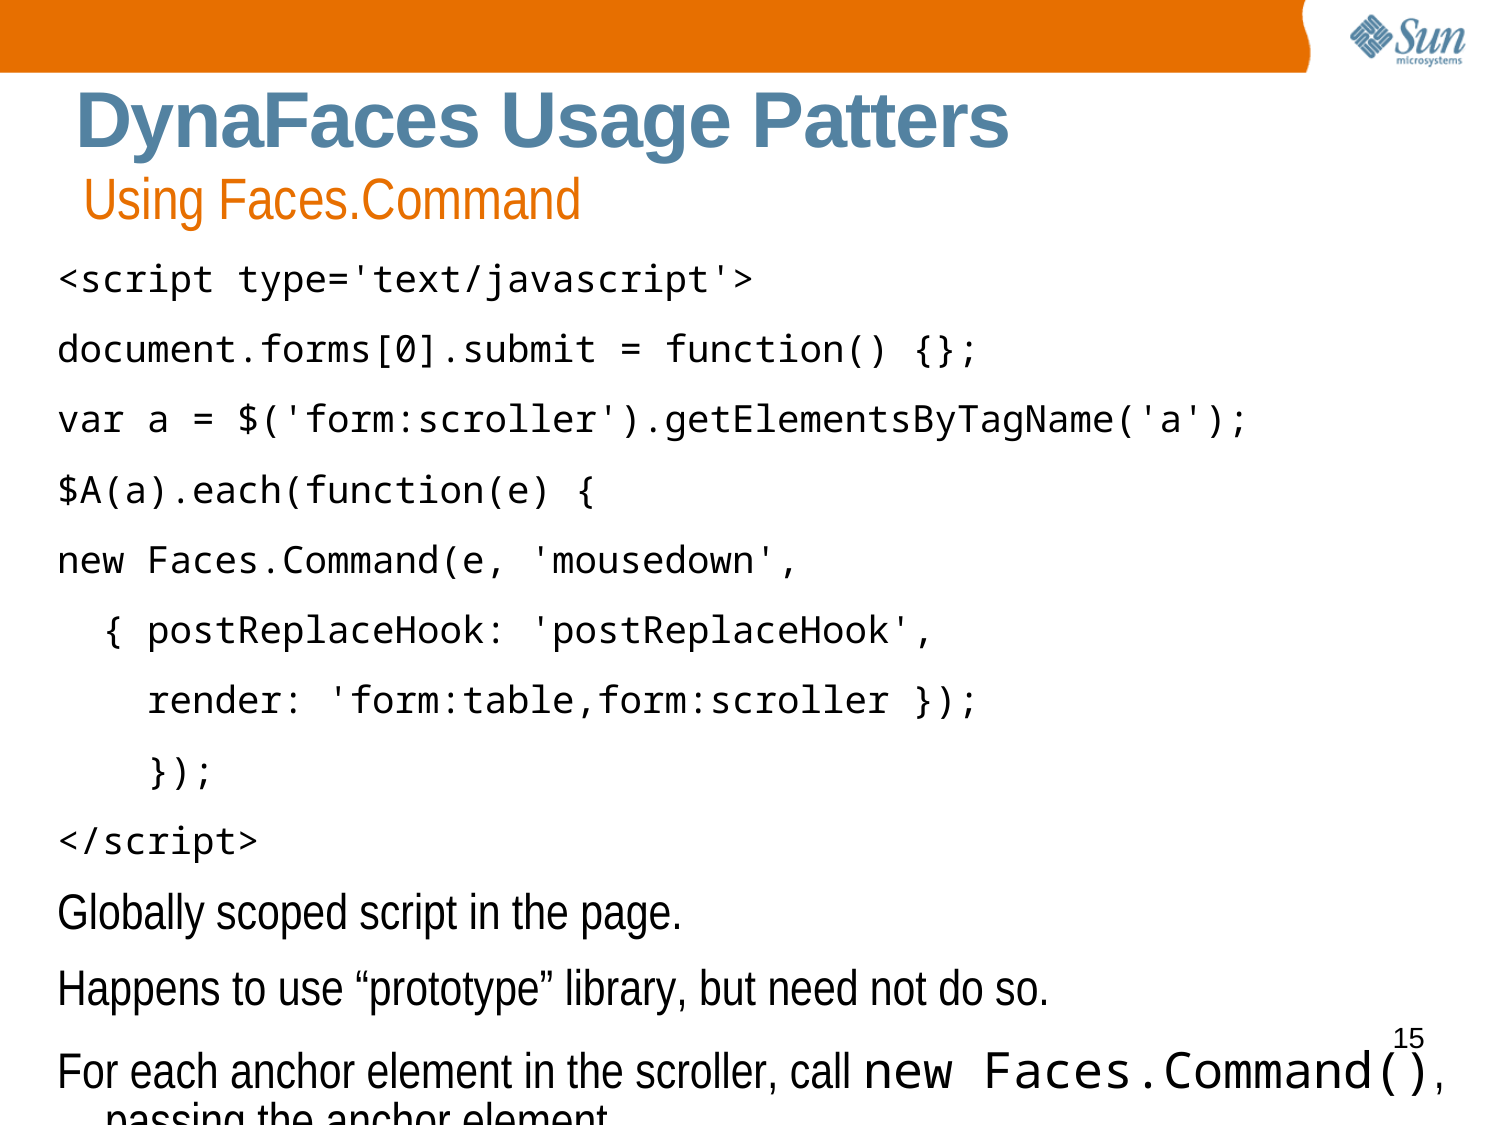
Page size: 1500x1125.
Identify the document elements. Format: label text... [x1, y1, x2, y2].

text_box Using Faces.Command [83, 174, 1351, 242]
list <script type='text/javascript'> document.forms[0].submit = function() {}; var a = $('form:scroller').getElementsByTagName('a'); $A(a).each(function(e) { new Faces.Command(e, 'mousedown', { postReplaceHook: 'postReplaceHook', render: 'form:table,form:scroller }); }); </script> Globally scoped script in the page. Happens to use “prototype” library, but need not do so. For each anchor element in the scroller, call new Faces.Command(), passing the anchor element. [37, 257, 1463, 1125]
title DynaFaces Usage Patters [75, 83, 1437, 188]
picture [0, 0, 1500, 75]
